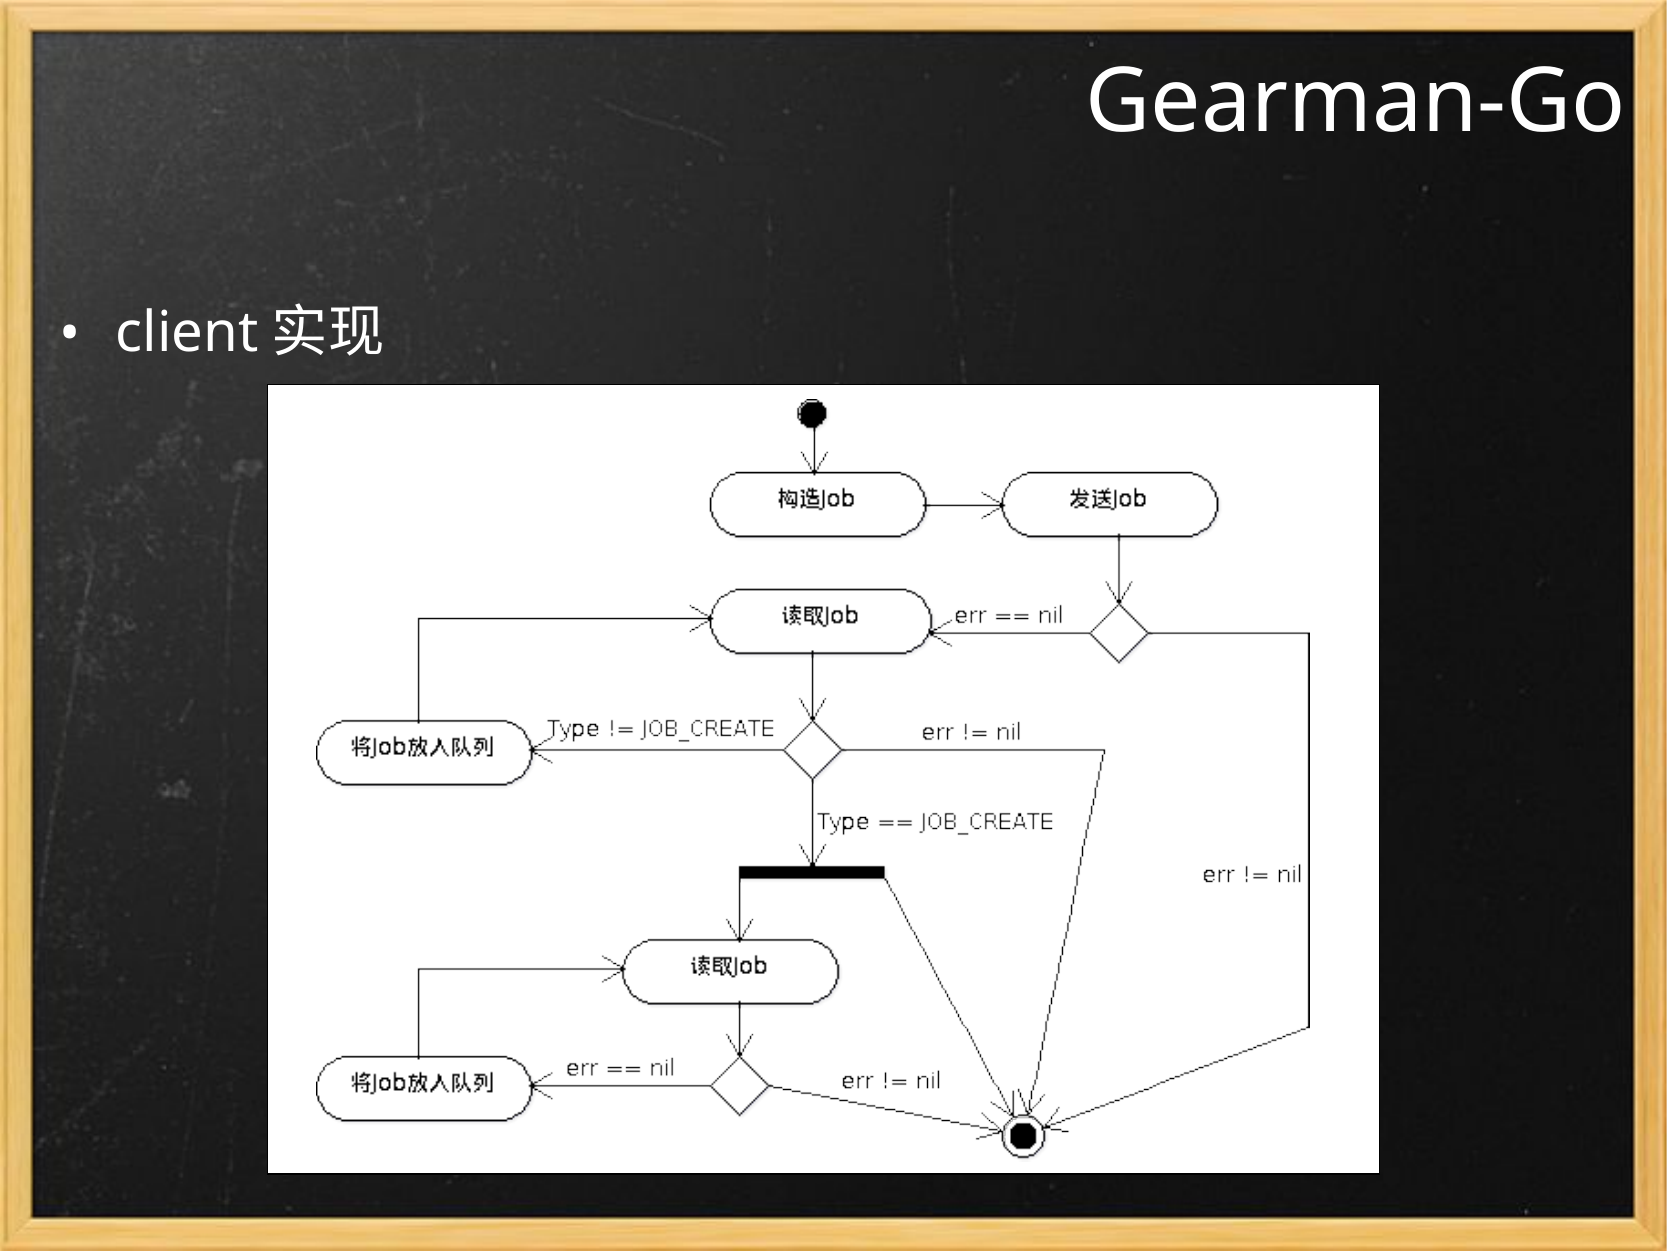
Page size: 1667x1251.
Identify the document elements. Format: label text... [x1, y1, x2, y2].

text_box [267, 384, 1380, 1175]
title Gearman-Go [40, 50, 1627, 201]
picture [0, 0, 1667, 1251]
list client实现 [40, 300, 1627, 1201]
